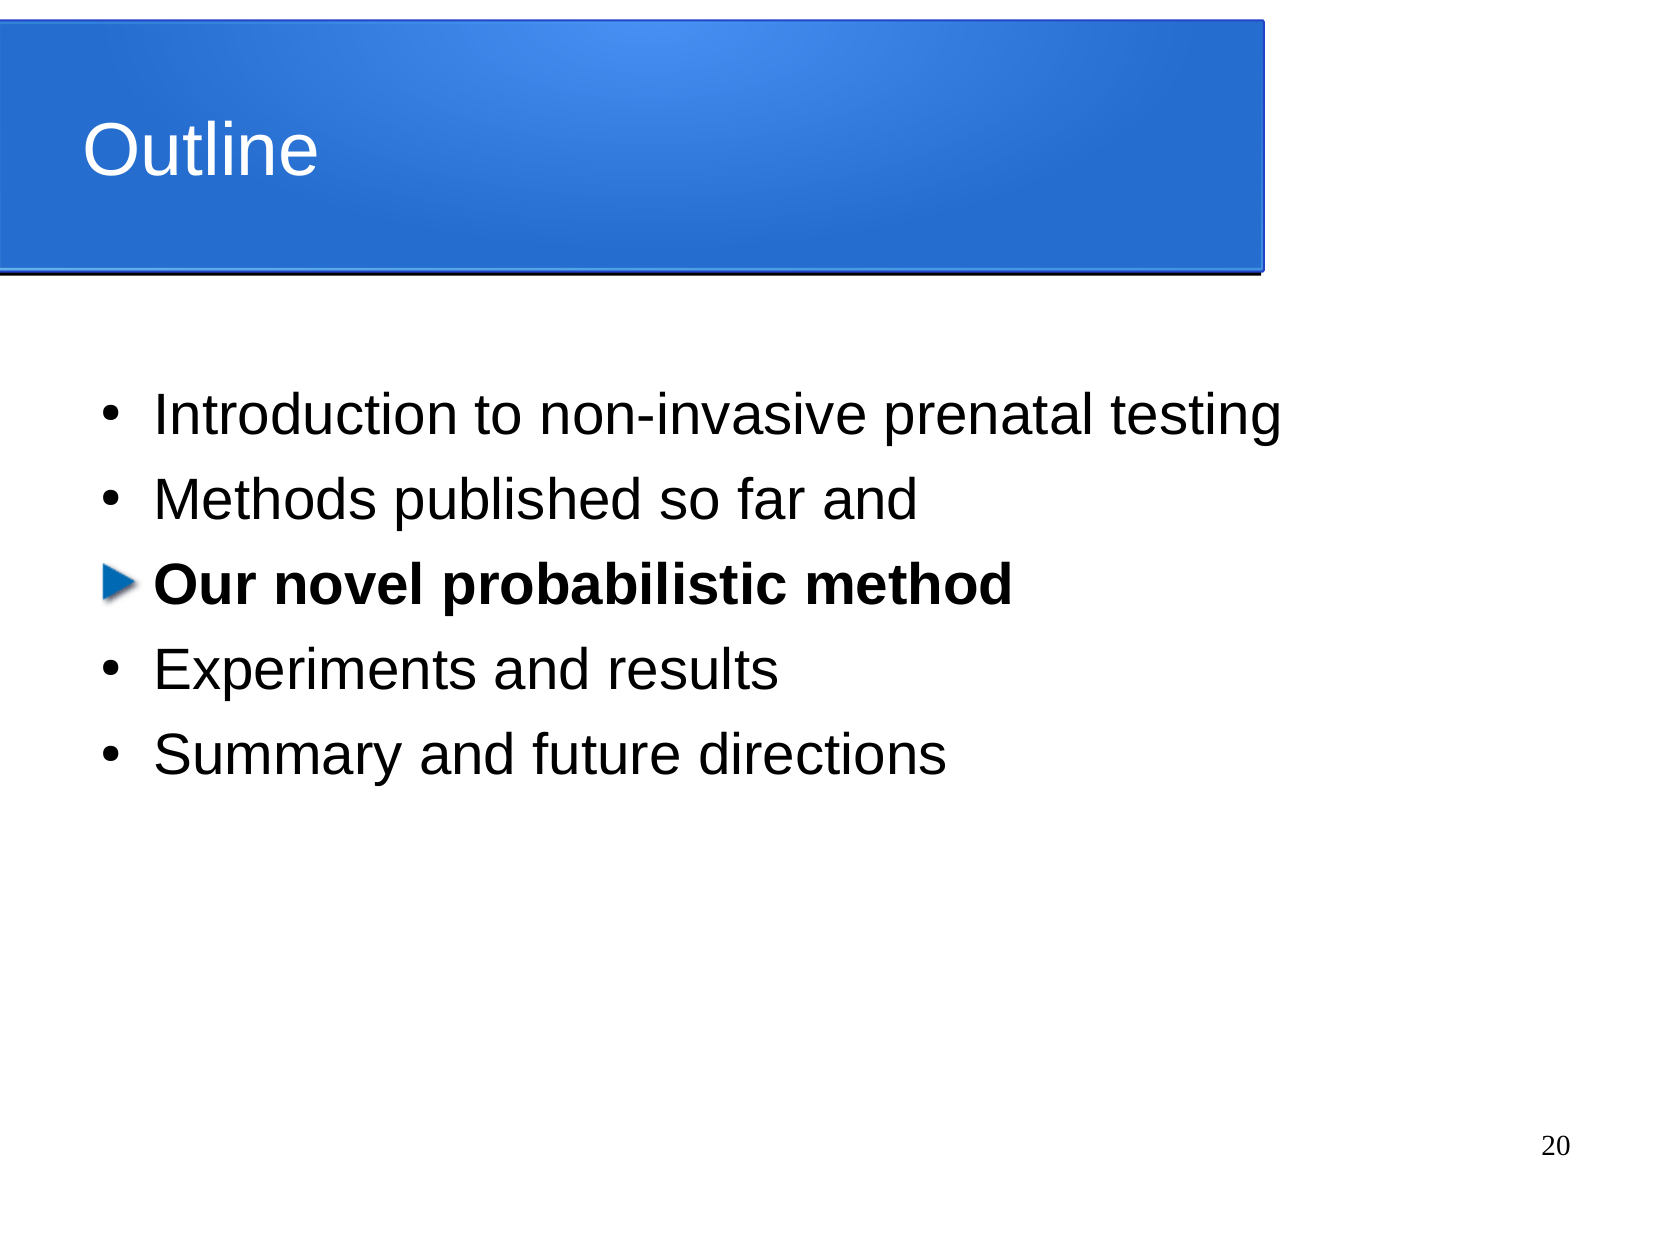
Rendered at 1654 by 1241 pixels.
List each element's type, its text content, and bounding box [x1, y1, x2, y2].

list Introduction to non-invasive prenatal testing Methods published so far and Our novel probabilistic method Experiments and results Summary and future directions [82, 381, 1571, 1102]
title Outline [82, 47, 1235, 252]
